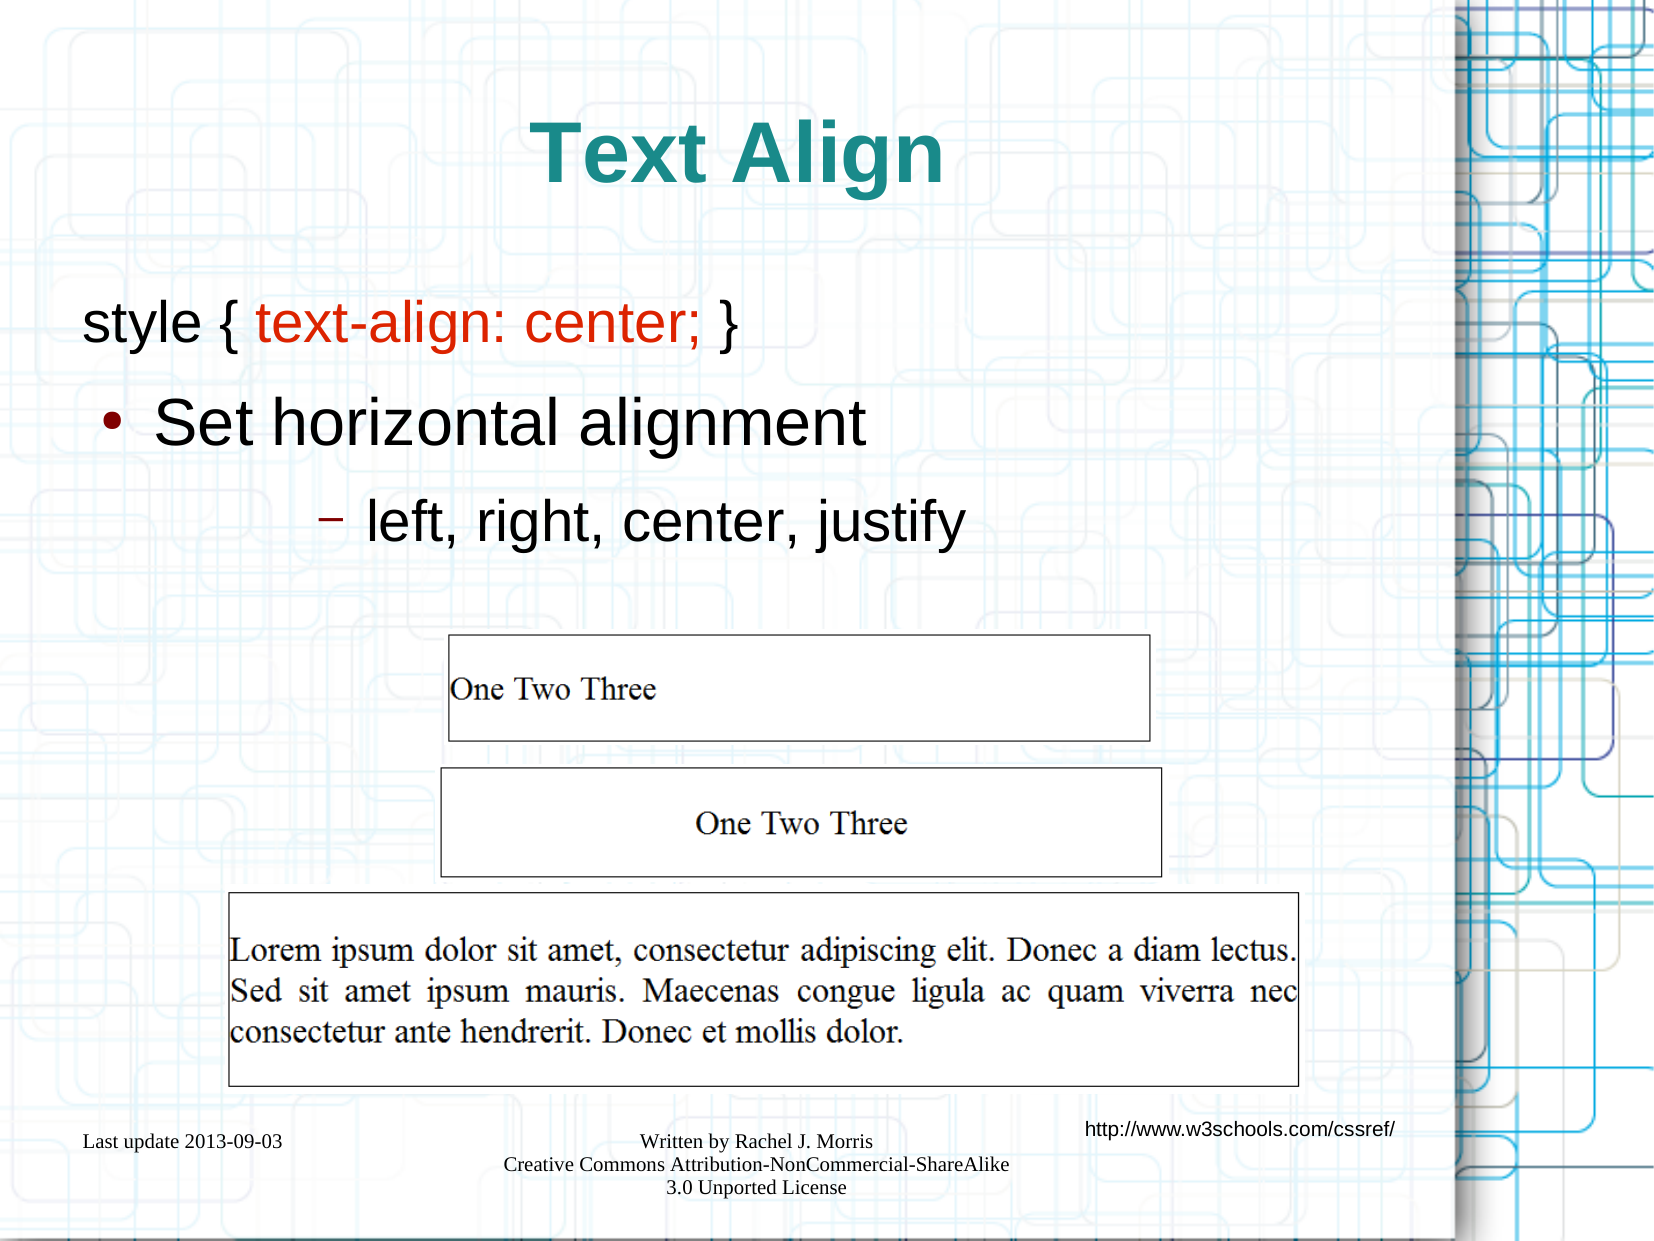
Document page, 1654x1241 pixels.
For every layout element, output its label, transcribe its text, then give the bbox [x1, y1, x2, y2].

title Text Align [59, 49, 1418, 257]
list style { text-align: center; } Set horizontal alignment left, right, center, justify [82, 290, 1418, 1010]
picture [0, 0, 1654, 1241]
text_box http://www.w3schools.com/cssref/ [1050, 1110, 1411, 1149]
